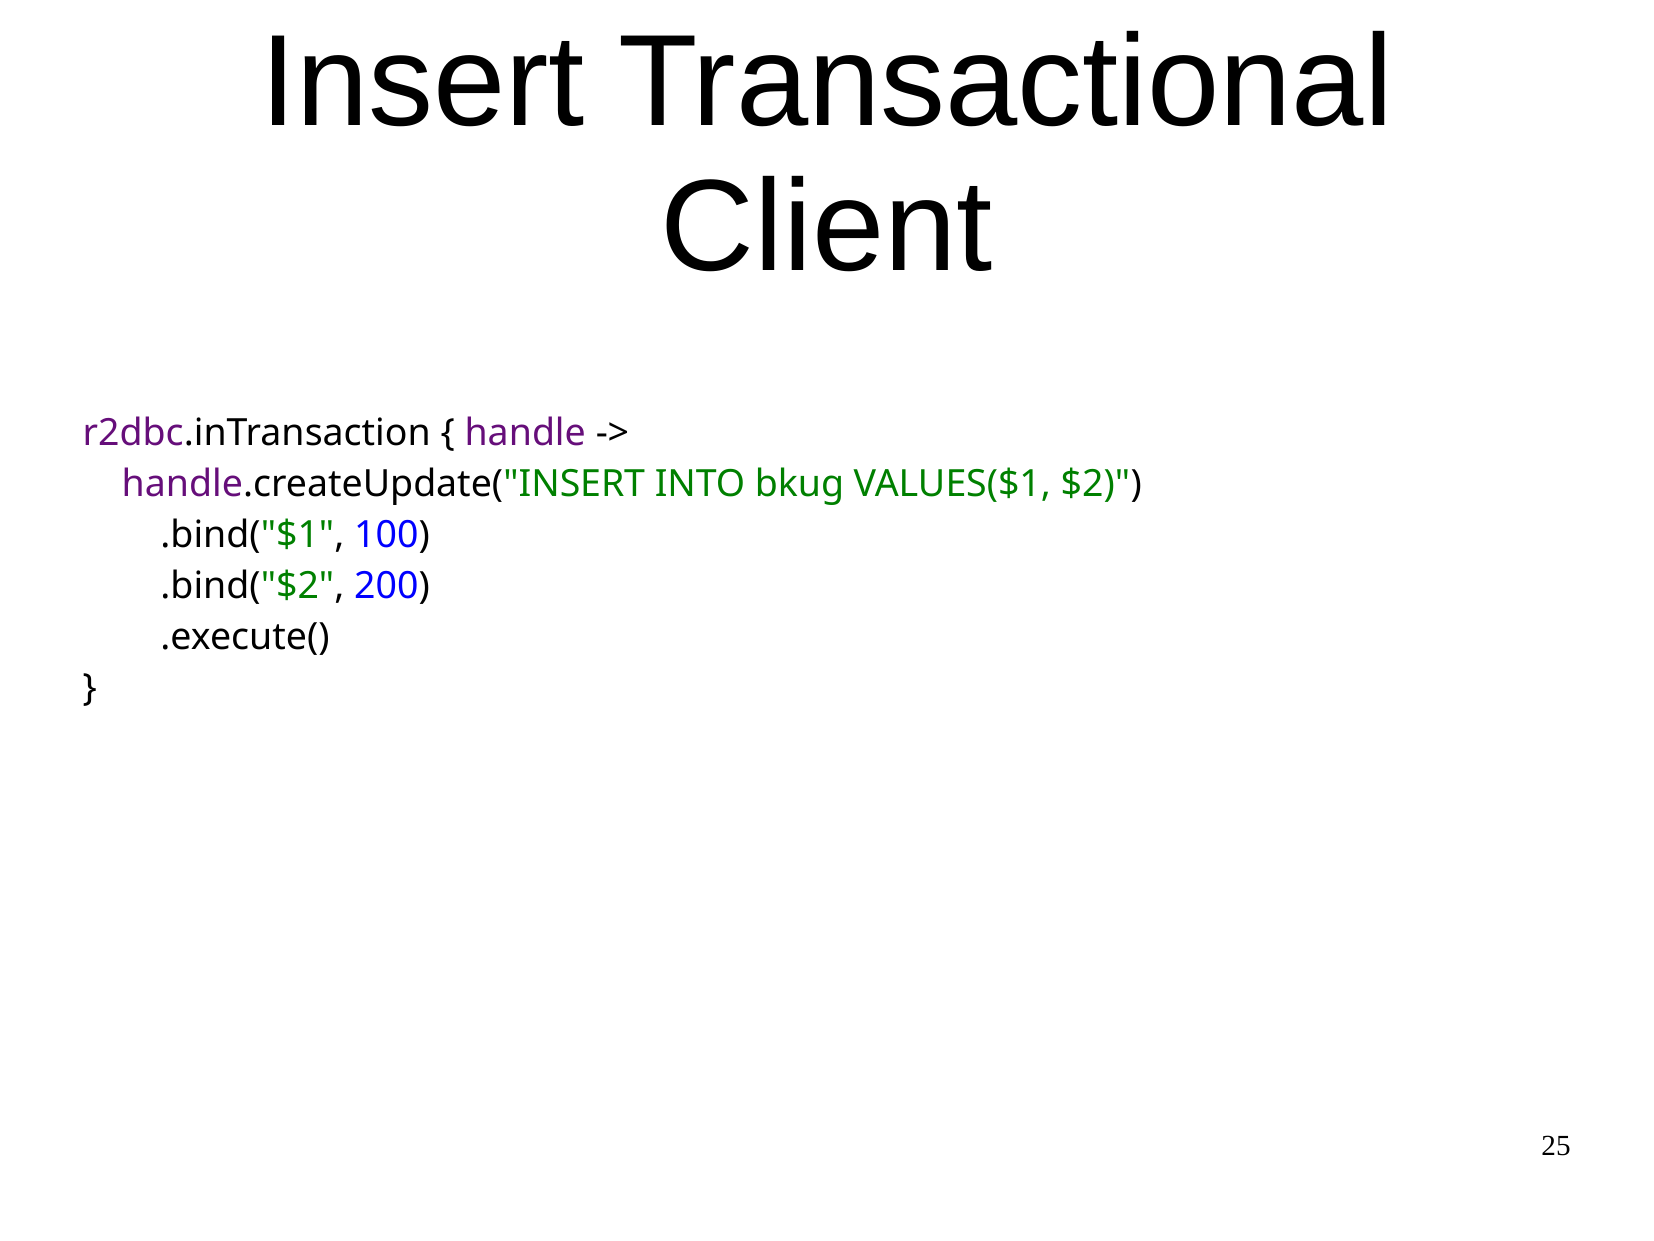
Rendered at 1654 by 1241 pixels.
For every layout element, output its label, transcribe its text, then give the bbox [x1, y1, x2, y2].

title Insert Transactional Client [82, 7, 1571, 299]
list r2dbc.inTransaction { handle -> handle.createUpdate("INSERT INTO bkug VALUES($1, $2)") .bind("$1", 100) .bind("$2", 200) .execute() } [82, 405, 1571, 1126]
